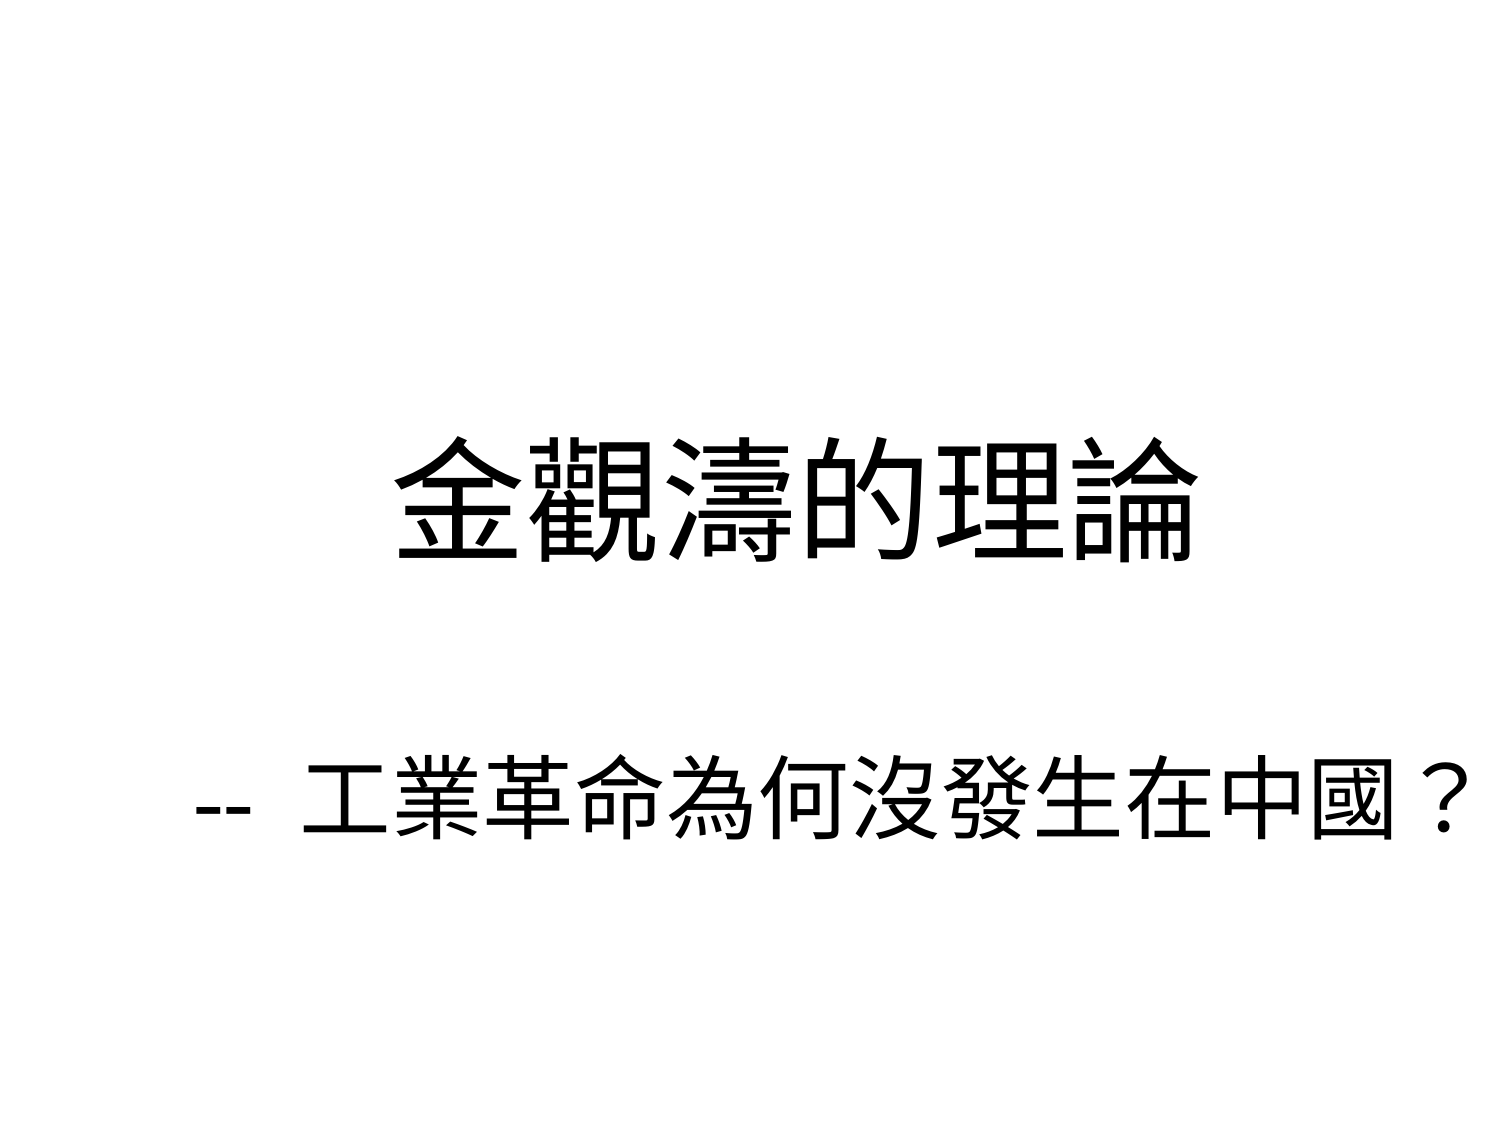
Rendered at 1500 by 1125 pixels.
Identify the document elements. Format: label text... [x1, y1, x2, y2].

title 金觀濤的理論 -- 工業革命為何沒發生在中國？ [159, 408, 1435, 597]
